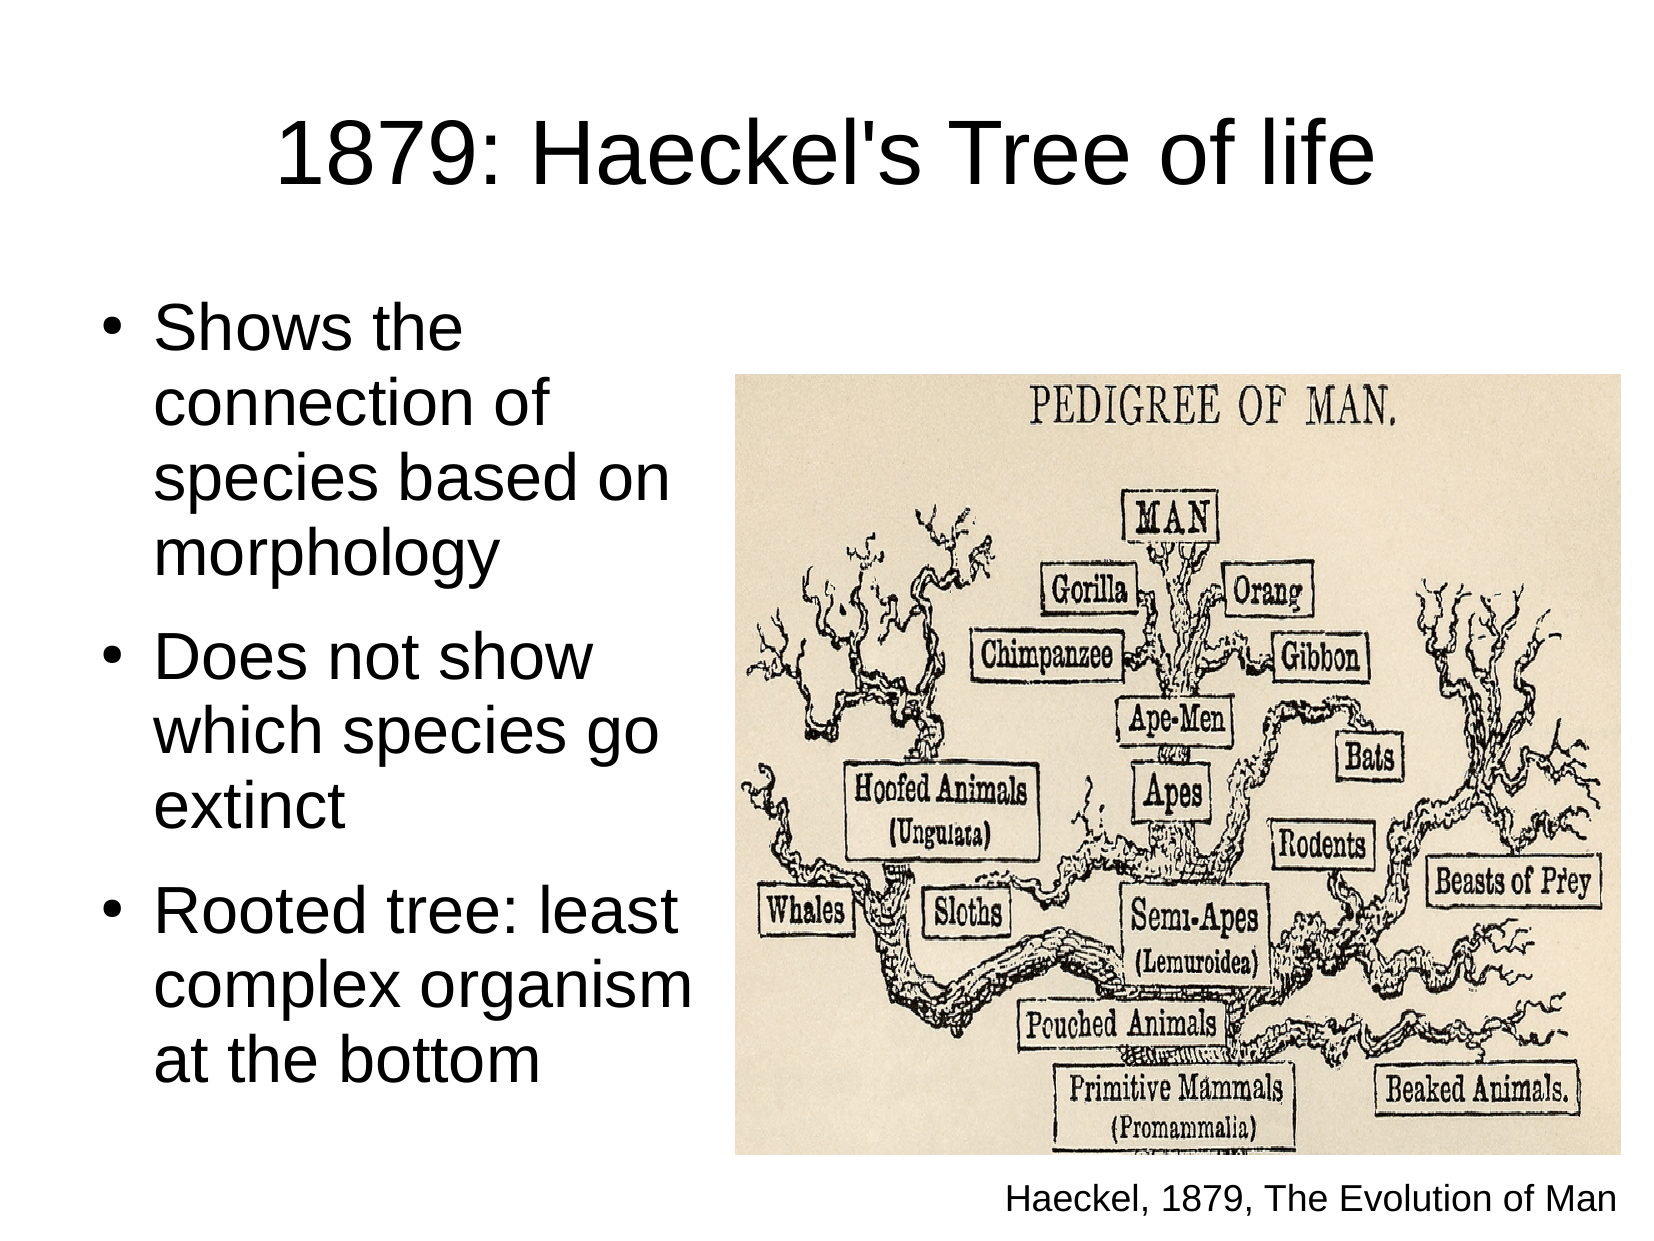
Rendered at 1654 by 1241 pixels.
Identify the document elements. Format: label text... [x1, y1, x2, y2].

list Shows the connection of species based on morphology Does not show which species go extinct Rooted tree: least complex organism at the bottom [82, 290, 706, 1186]
title 1879: Haeckel's Tree of life [82, 49, 1571, 257]
text_box Haeckel, 1879, The Evolution of Man [990, 1170, 1651, 1241]
picture [735, 374, 1621, 1156]
